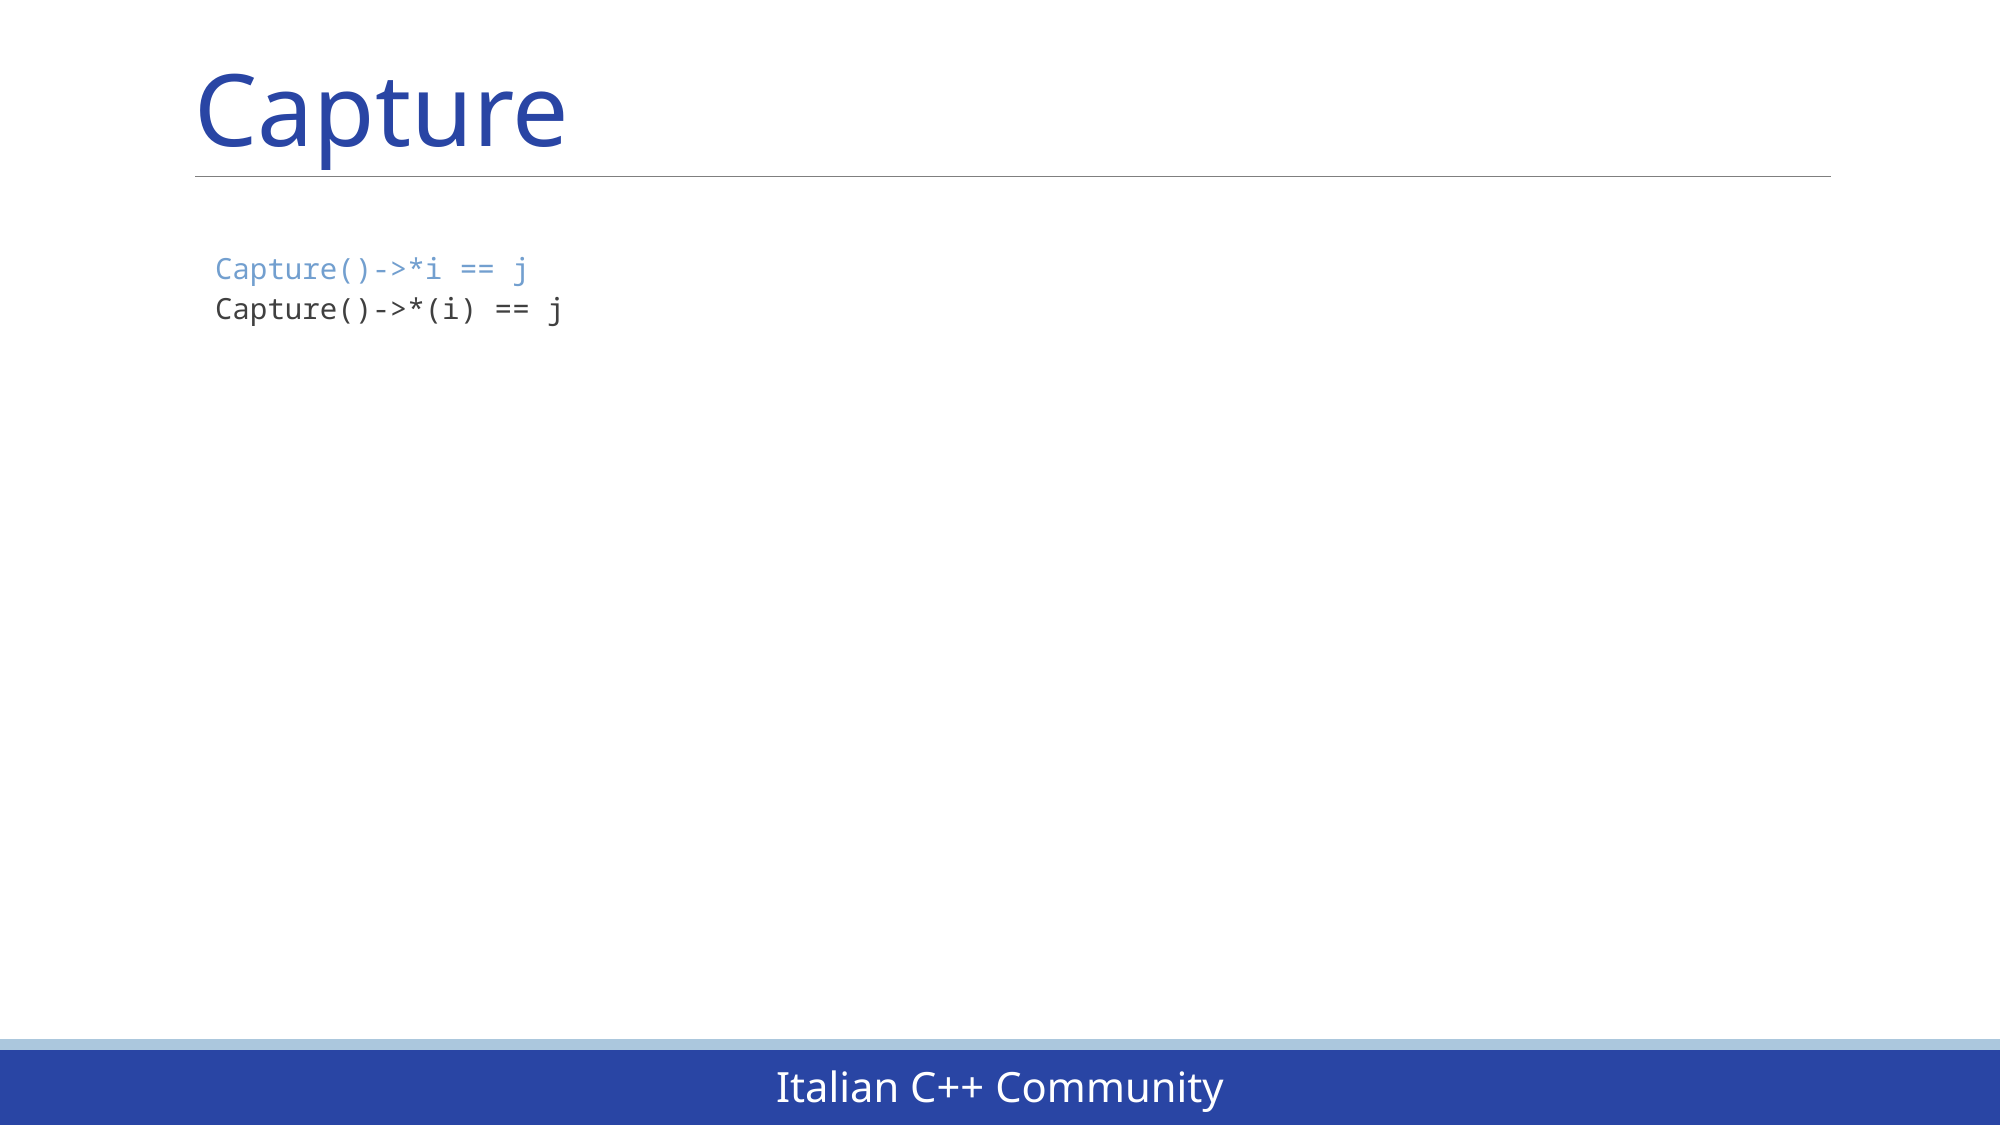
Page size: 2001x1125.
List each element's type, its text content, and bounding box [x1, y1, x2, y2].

title Capture [179, 2, 1830, 175]
list Capture()->*i == j Capture()->*(i) == j [179, 202, 1830, 1011]
